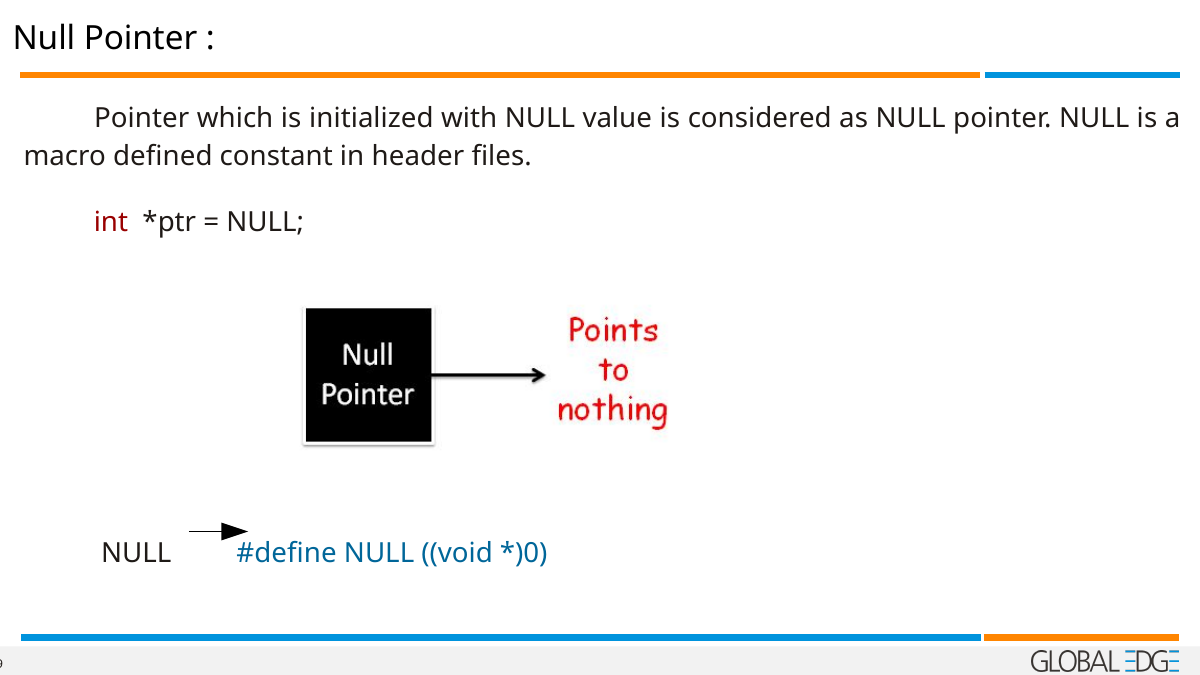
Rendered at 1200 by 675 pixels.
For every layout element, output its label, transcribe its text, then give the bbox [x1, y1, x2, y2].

title Null Pointer : [12, 9, 1088, 63]
picture [1031, 650, 1179, 672]
picture [283, 271, 721, 479]
list Pointer which is initialized with NULL value is considered as NULL pointer. NULL is a macro defined constant in header files. int *ptr = NULL; NULL #define NULL ((void *)0) [23, 97, 1183, 638]
